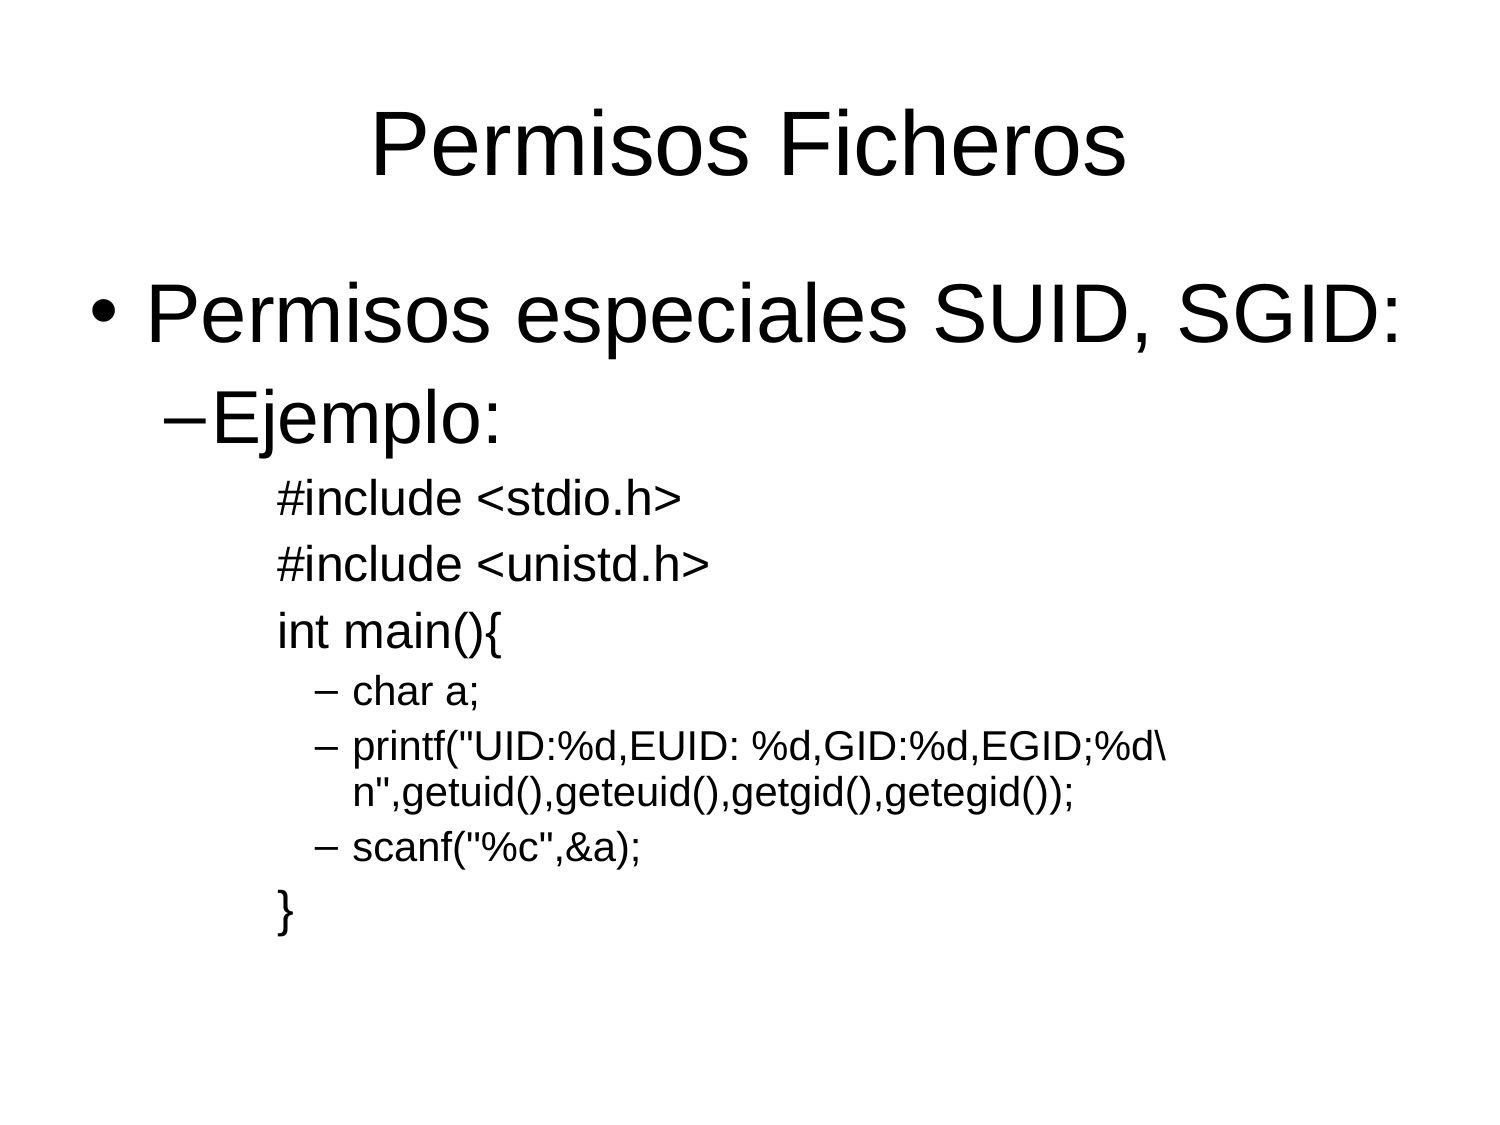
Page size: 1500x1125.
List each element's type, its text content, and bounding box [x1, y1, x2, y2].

title Permisos Ficheros [75, 45, 1426, 233]
list Permisos especiales SUID, SGID: Ejemplo: #include <stdio.h> #include <unistd.h> int main(){ char a; printf("UID:%d,EUID: %d,GID:%d,EGID;%d\n",getuid(),geteuid(),getgid(),getegid()); scanf("%c",&a); } [75, 262, 1426, 1005]
